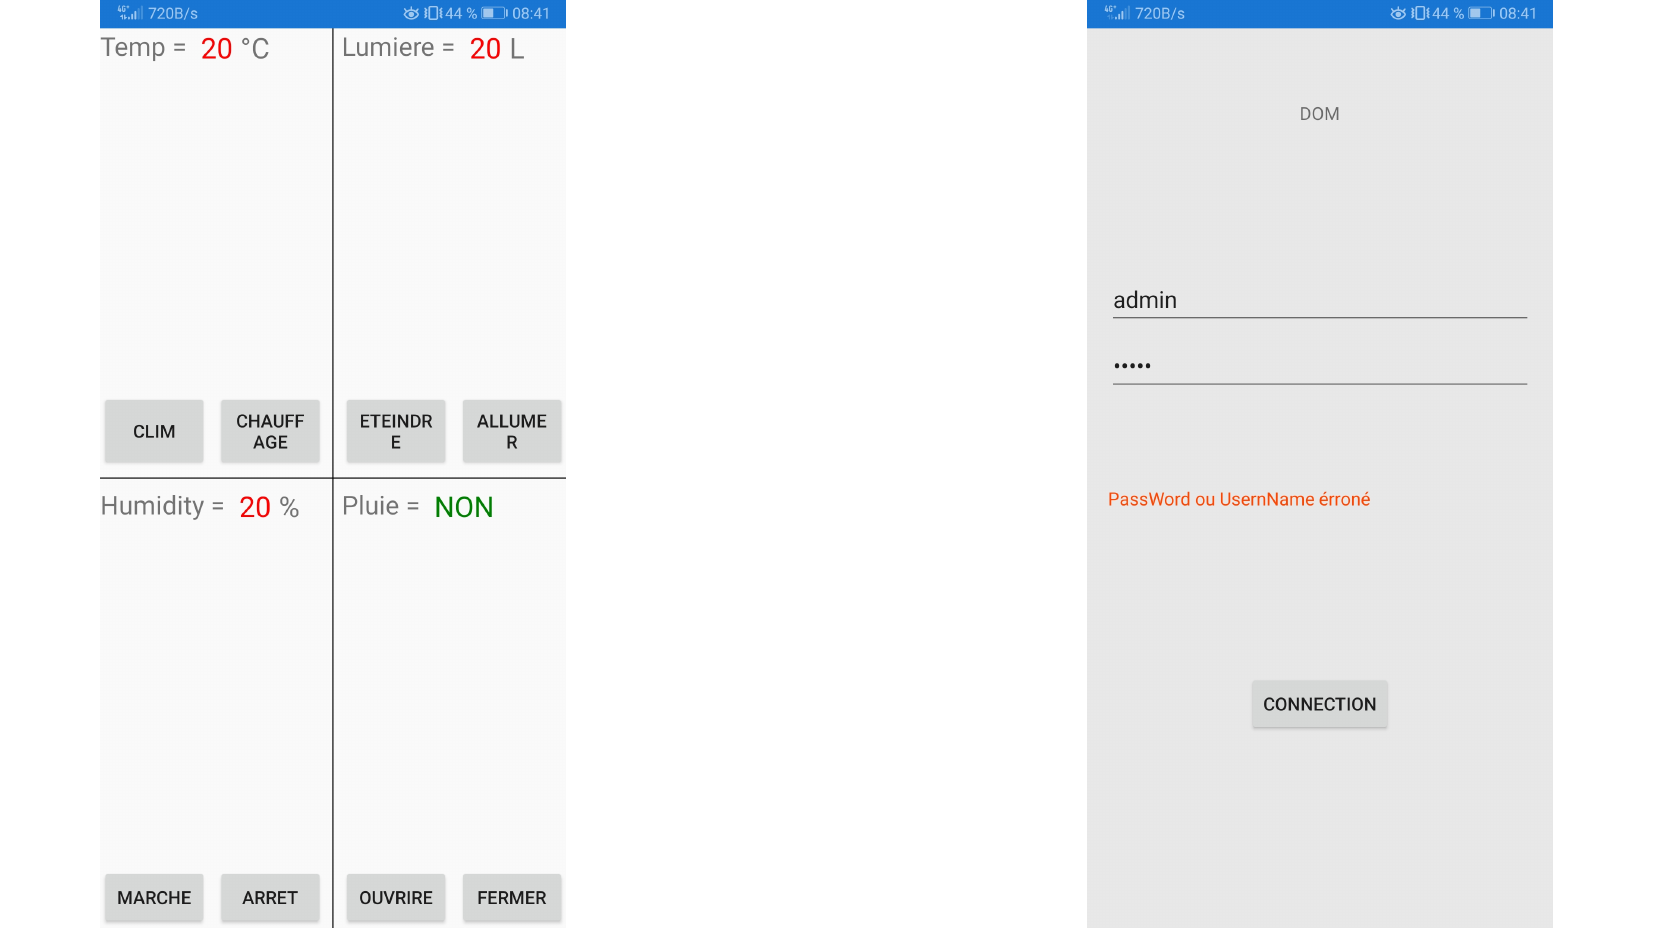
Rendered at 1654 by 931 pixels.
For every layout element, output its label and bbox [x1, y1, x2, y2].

picture [1087, 0, 1553, 928]
picture [100, 0, 566, 928]
